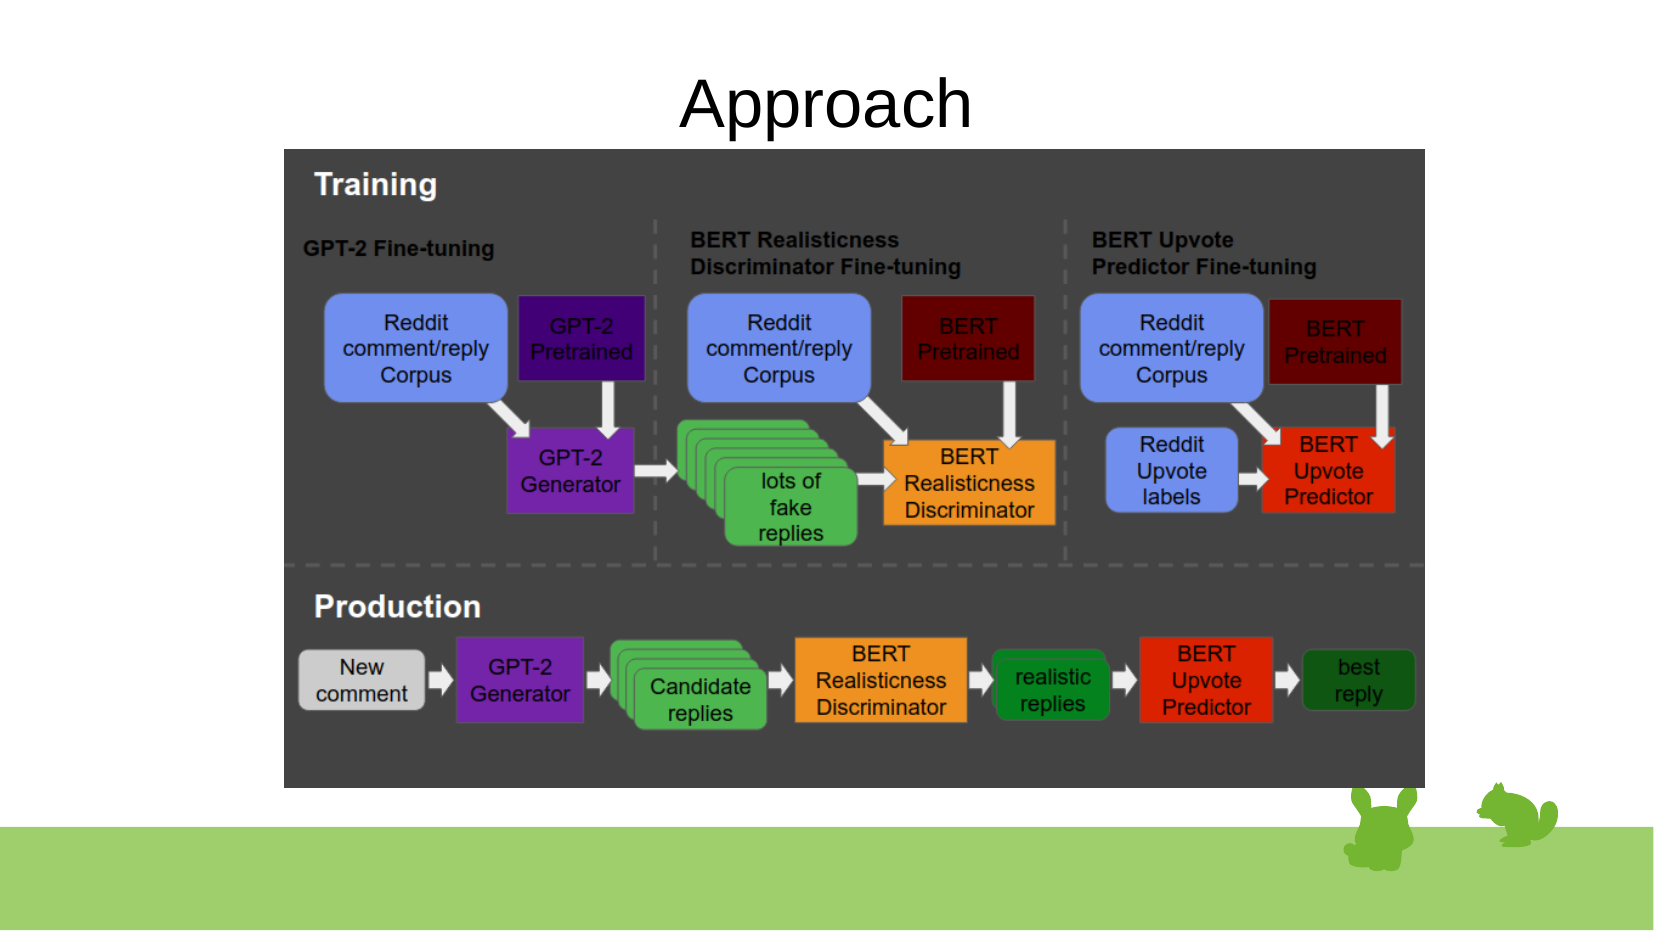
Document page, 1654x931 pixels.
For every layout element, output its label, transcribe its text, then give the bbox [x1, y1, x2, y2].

title Approach [88, 29, 1565, 178]
picture [284, 149, 1426, 788]
